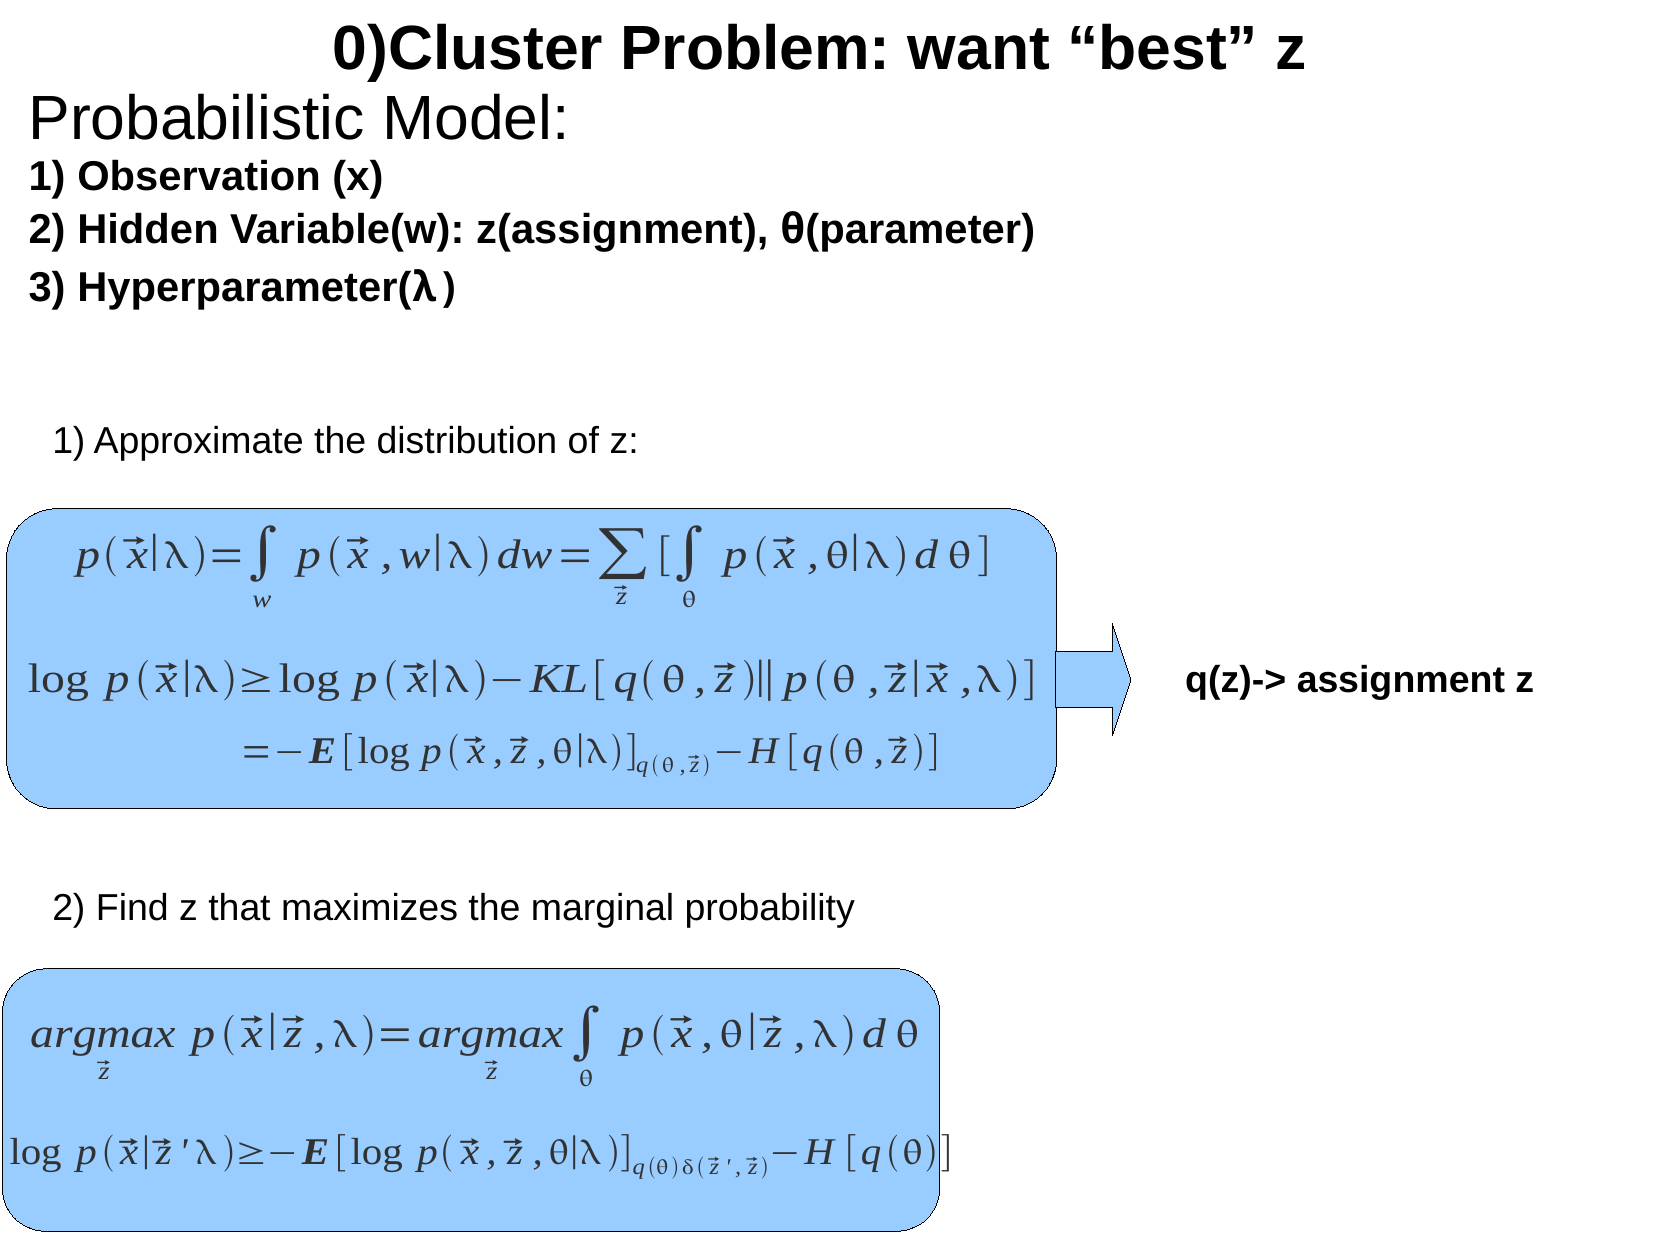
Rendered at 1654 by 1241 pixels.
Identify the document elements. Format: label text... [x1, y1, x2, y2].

text_box [2, 1180, 940, 1232]
chart [0, 1131, 962, 1180]
text_box 1) Approximate the distribution of z: [37, 412, 826, 474]
text_box q(z)-> assignment z [1170, 650, 1576, 715]
text_box 2) Find z that maximizes the marginal probability [37, 879, 1013, 941]
chart [229, 730, 949, 779]
chart [18, 1001, 932, 1092]
text_box [6, 508, 1131, 809]
text_box [2, 968, 940, 1131]
text_box 0)Cluster Problem: want “best” z Probabilistic Model: 1) Observation (x) 2) Hidden Variable(w): z(assignment), θ(parameter) 3) Hyperparameter(λ) [13, 5, 1627, 469]
chart [15, 655, 1048, 704]
chart [55, 521, 1001, 612]
